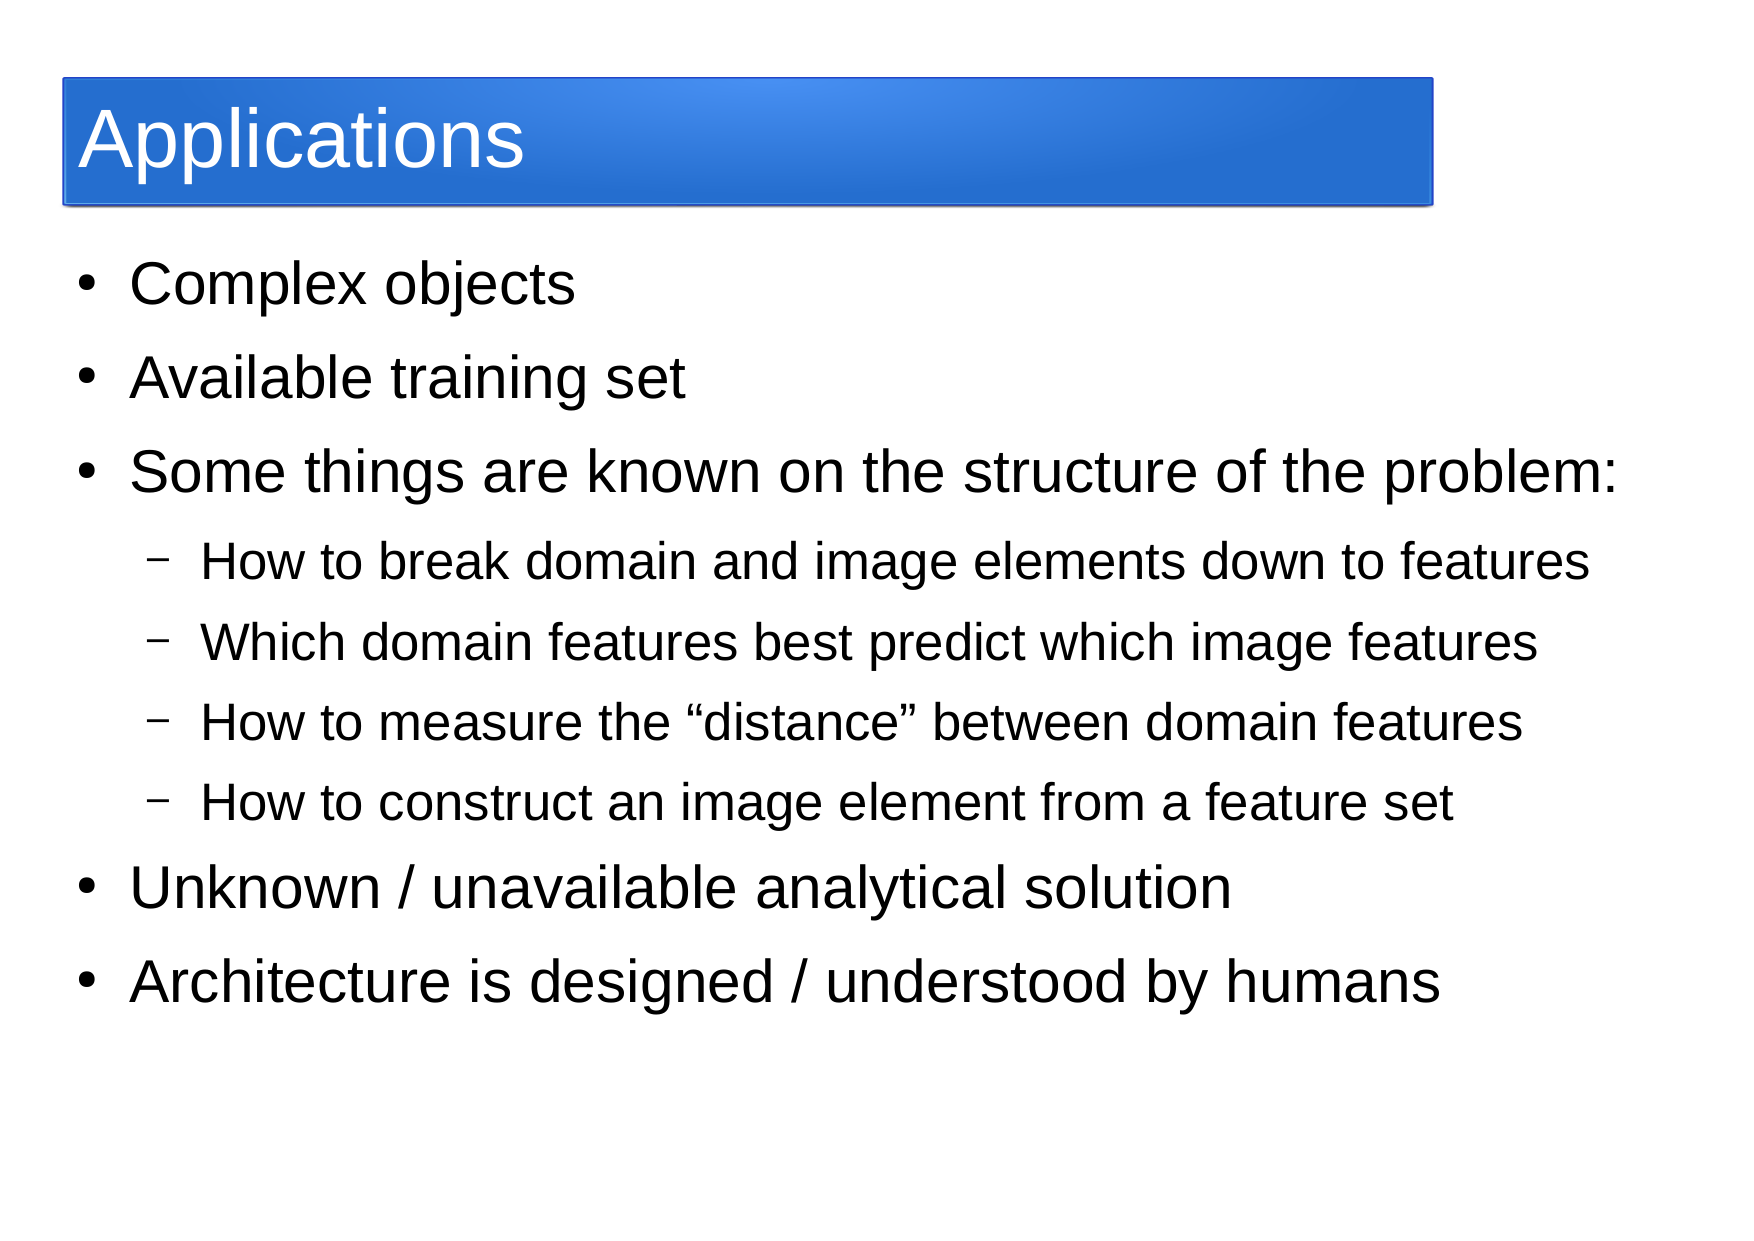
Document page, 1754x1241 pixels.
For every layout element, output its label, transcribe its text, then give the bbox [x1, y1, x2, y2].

title Applications [78, 80, 1429, 198]
list Complex objects Available training set Some things are known on the structure of the problem: How to break domain and image elements down to features Which domain features best predict which image features How to measure the “distance” between domain features How to construct an image element from a feature set Unknown / unavailable analytical solution Architecture is designed / understood by humans [58, 249, 1696, 1122]
picture [58, 77, 1439, 209]
